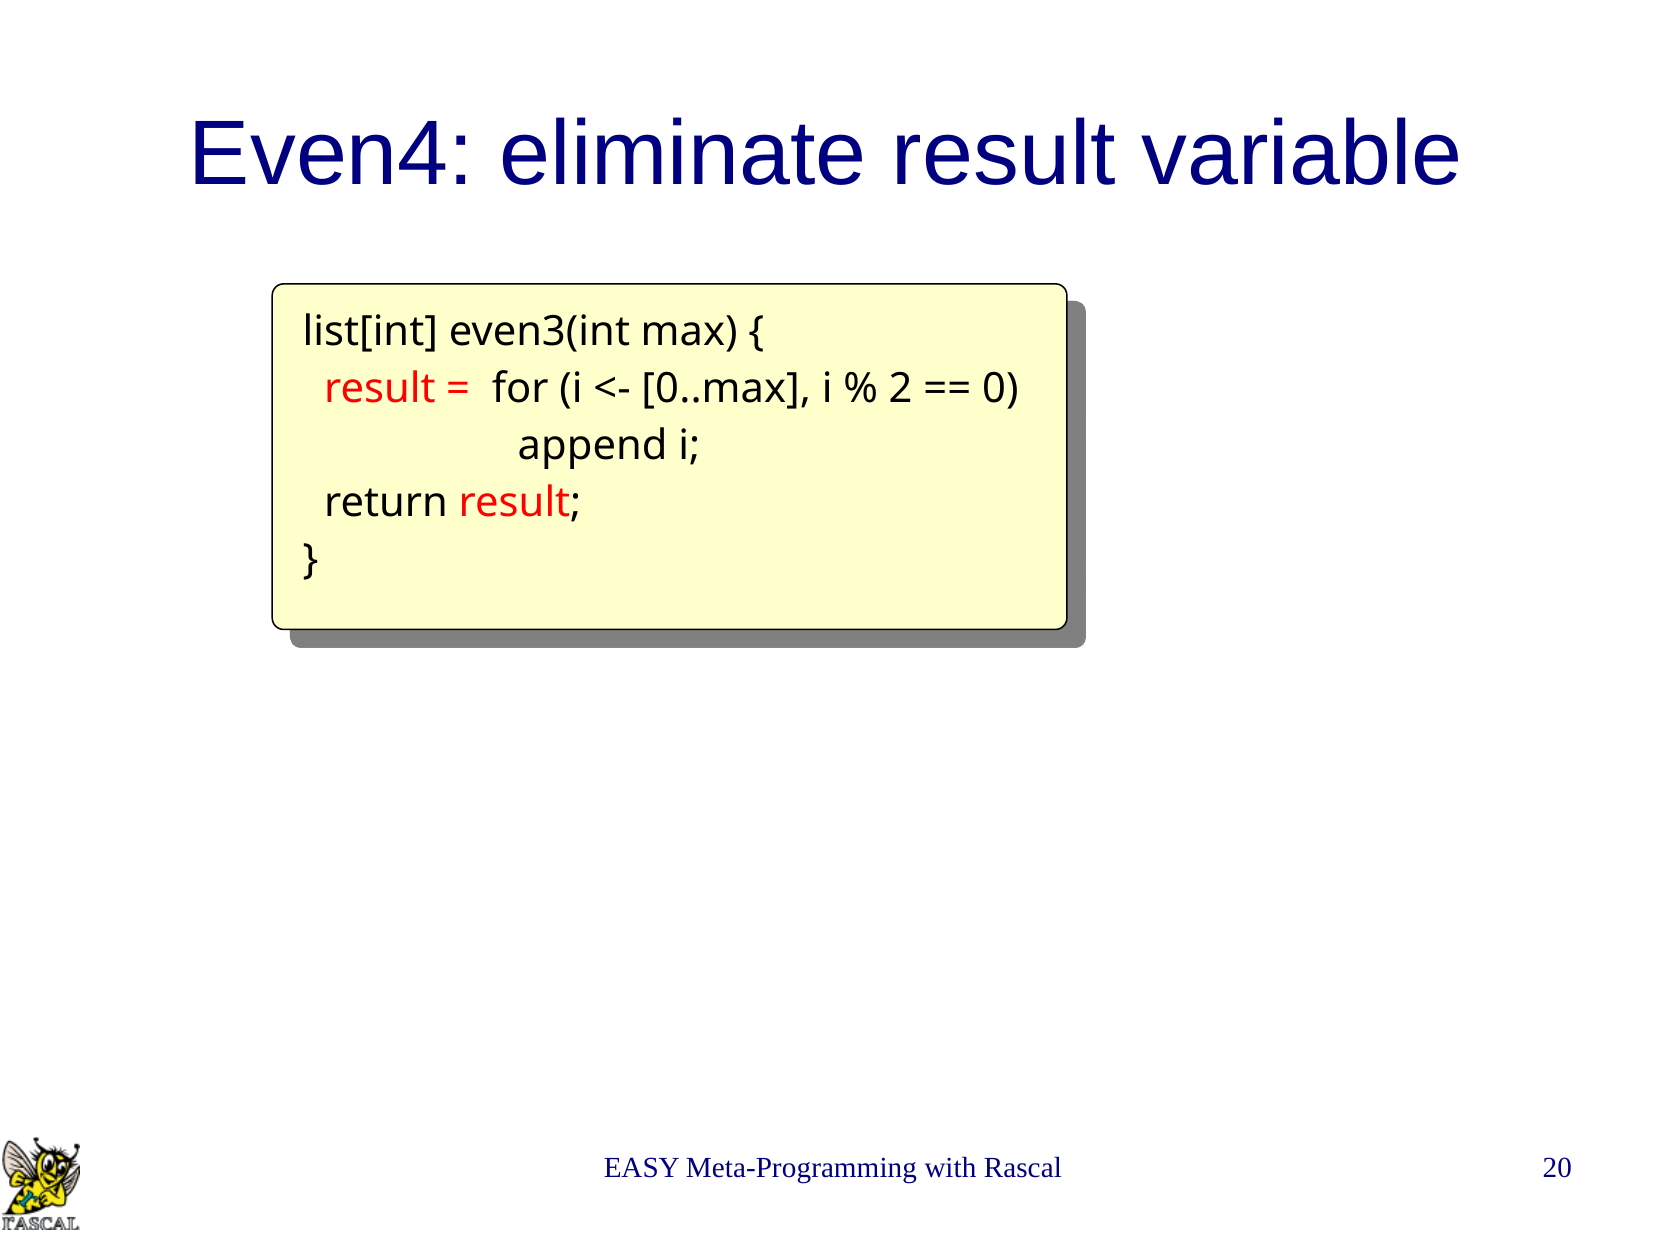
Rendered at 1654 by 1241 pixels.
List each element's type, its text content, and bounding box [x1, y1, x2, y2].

text_box [272, 283, 1067, 630]
picture [1, 1137, 80, 1230]
text_box list[int] even3(int max) { result = for (i <- [0..max], i % 2 == 0) append i; return result; } [287, 293, 1238, 641]
title Even4: eliminate result variable [82, 49, 1571, 257]
